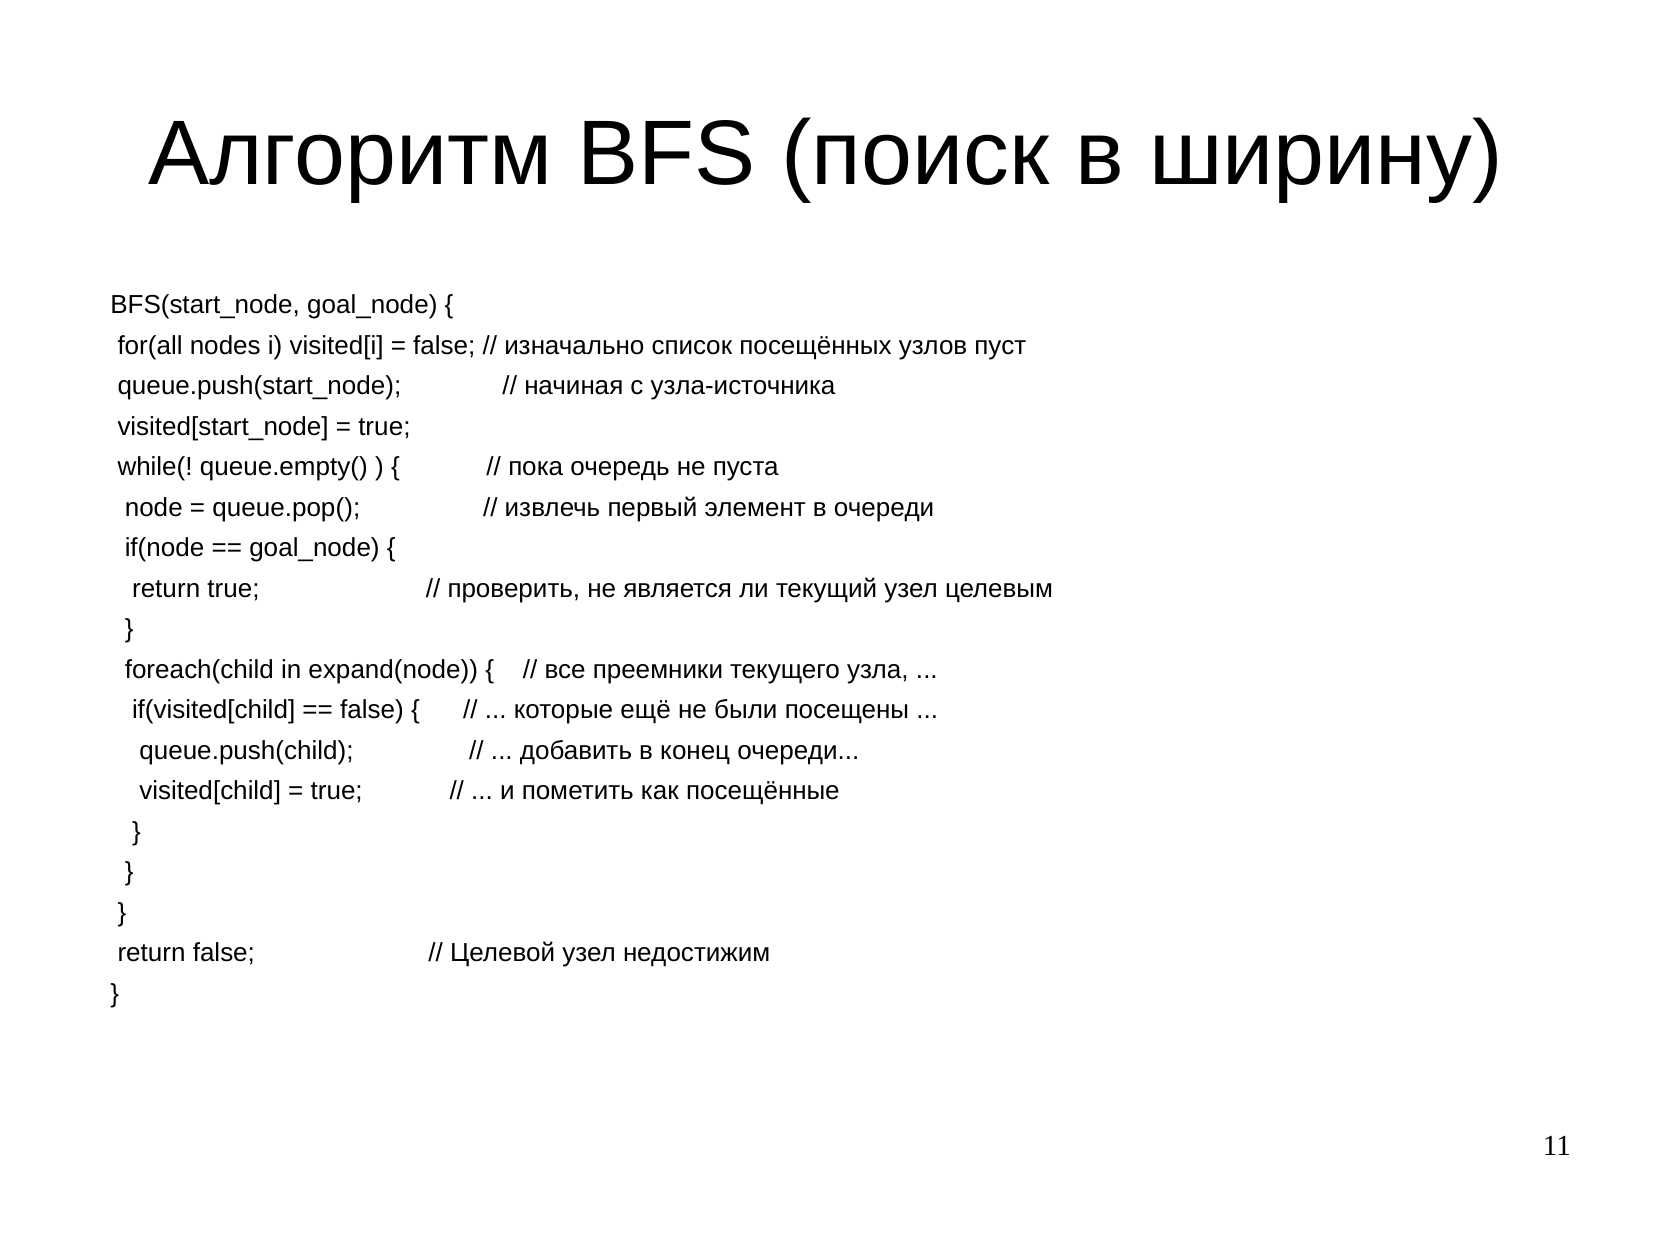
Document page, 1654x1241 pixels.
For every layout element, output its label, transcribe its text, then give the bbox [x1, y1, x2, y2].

list BFS(start_node, goal_node) { for(all nodes i) visited[i] = false; // изначально список посещённых узлов пуст queue.push(start_node); // начиная с узла-источника visited[start_node] = true; while(! queue.empty() ) { // пока очередь не пуста node = queue.pop(); // извлечь первый элемент в очереди if(node == goal_node) { return true; // проверить, не является ли текущий узел целевым } foreach(child in expand(node)) { // все преемники текущего узла, ... if(visited[child] == false) { // ... которые ещё не были посещены ... queue.push(child); // ... добавить в конец очереди... visited[child] = true; // ... и пометить как посещённые } } } return false; // Целевой узел недостижим } [82, 290, 1538, 1010]
title Алгоритм BFS (поиск в ширину) [82, 49, 1571, 257]
